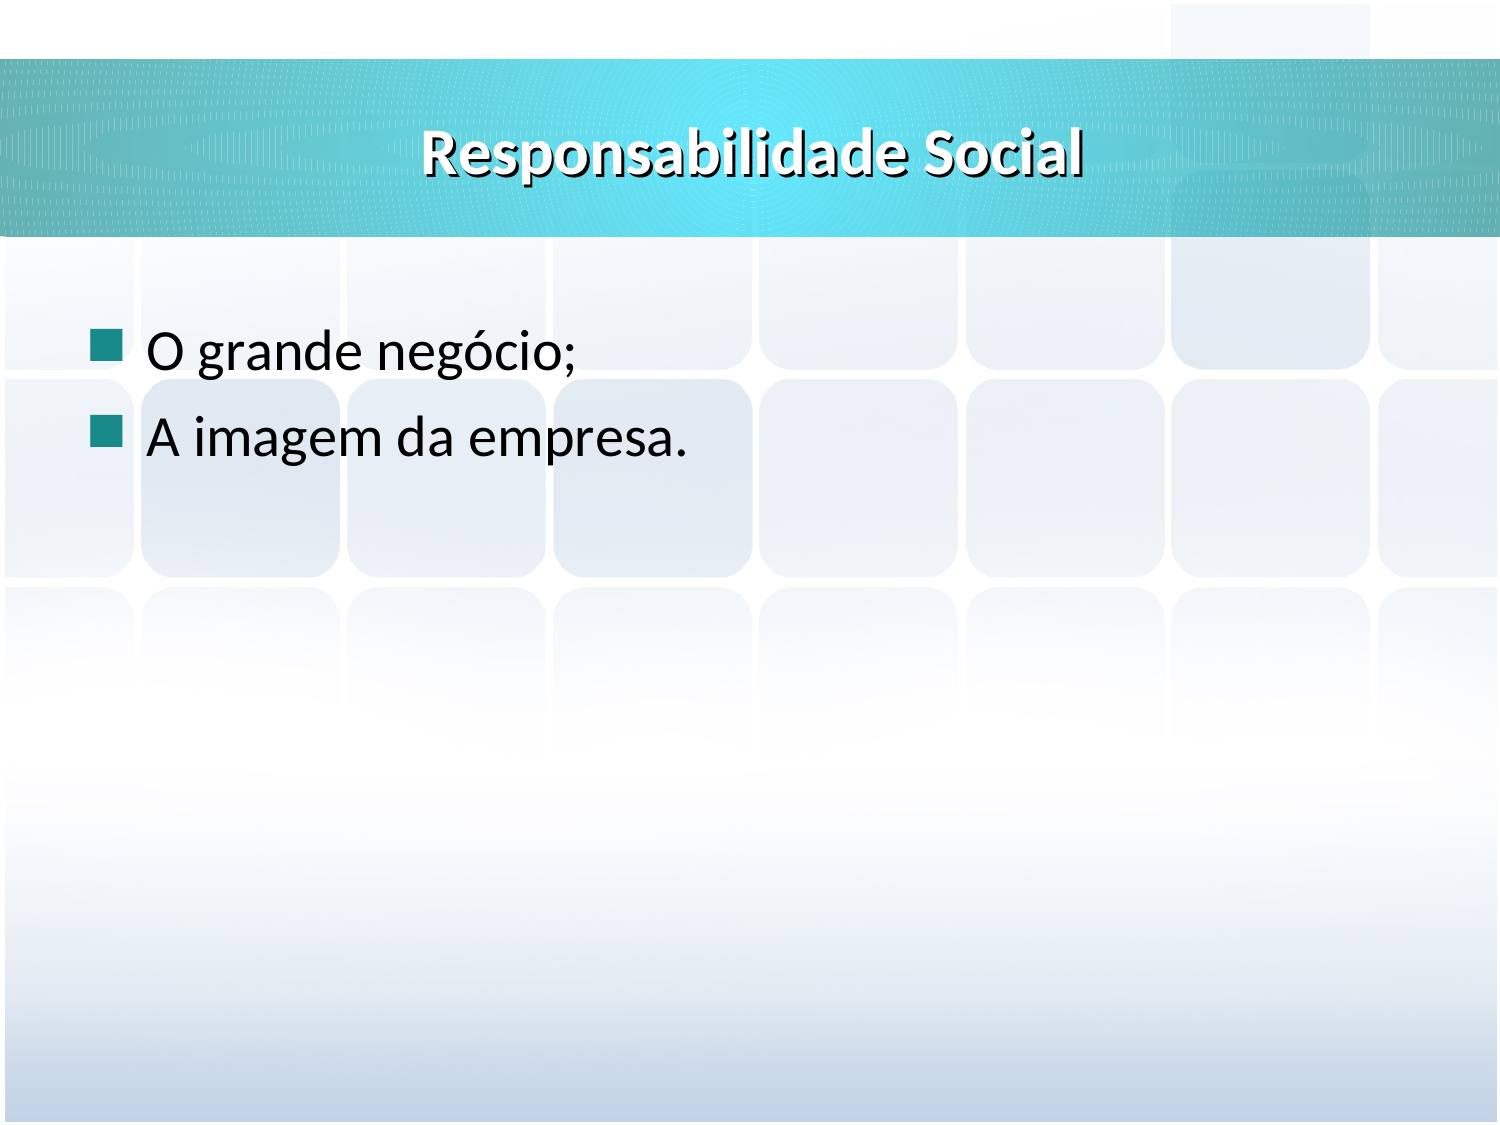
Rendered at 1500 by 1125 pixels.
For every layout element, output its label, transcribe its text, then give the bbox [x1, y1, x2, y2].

picture [0, 0, 1500, 59]
text_box Responsabilidade Social [0, 59, 1500, 237]
list O grande negócio; A imagem da empresa. [75, 304, 1426, 1048]
picture [0, 237, 1500, 1125]
